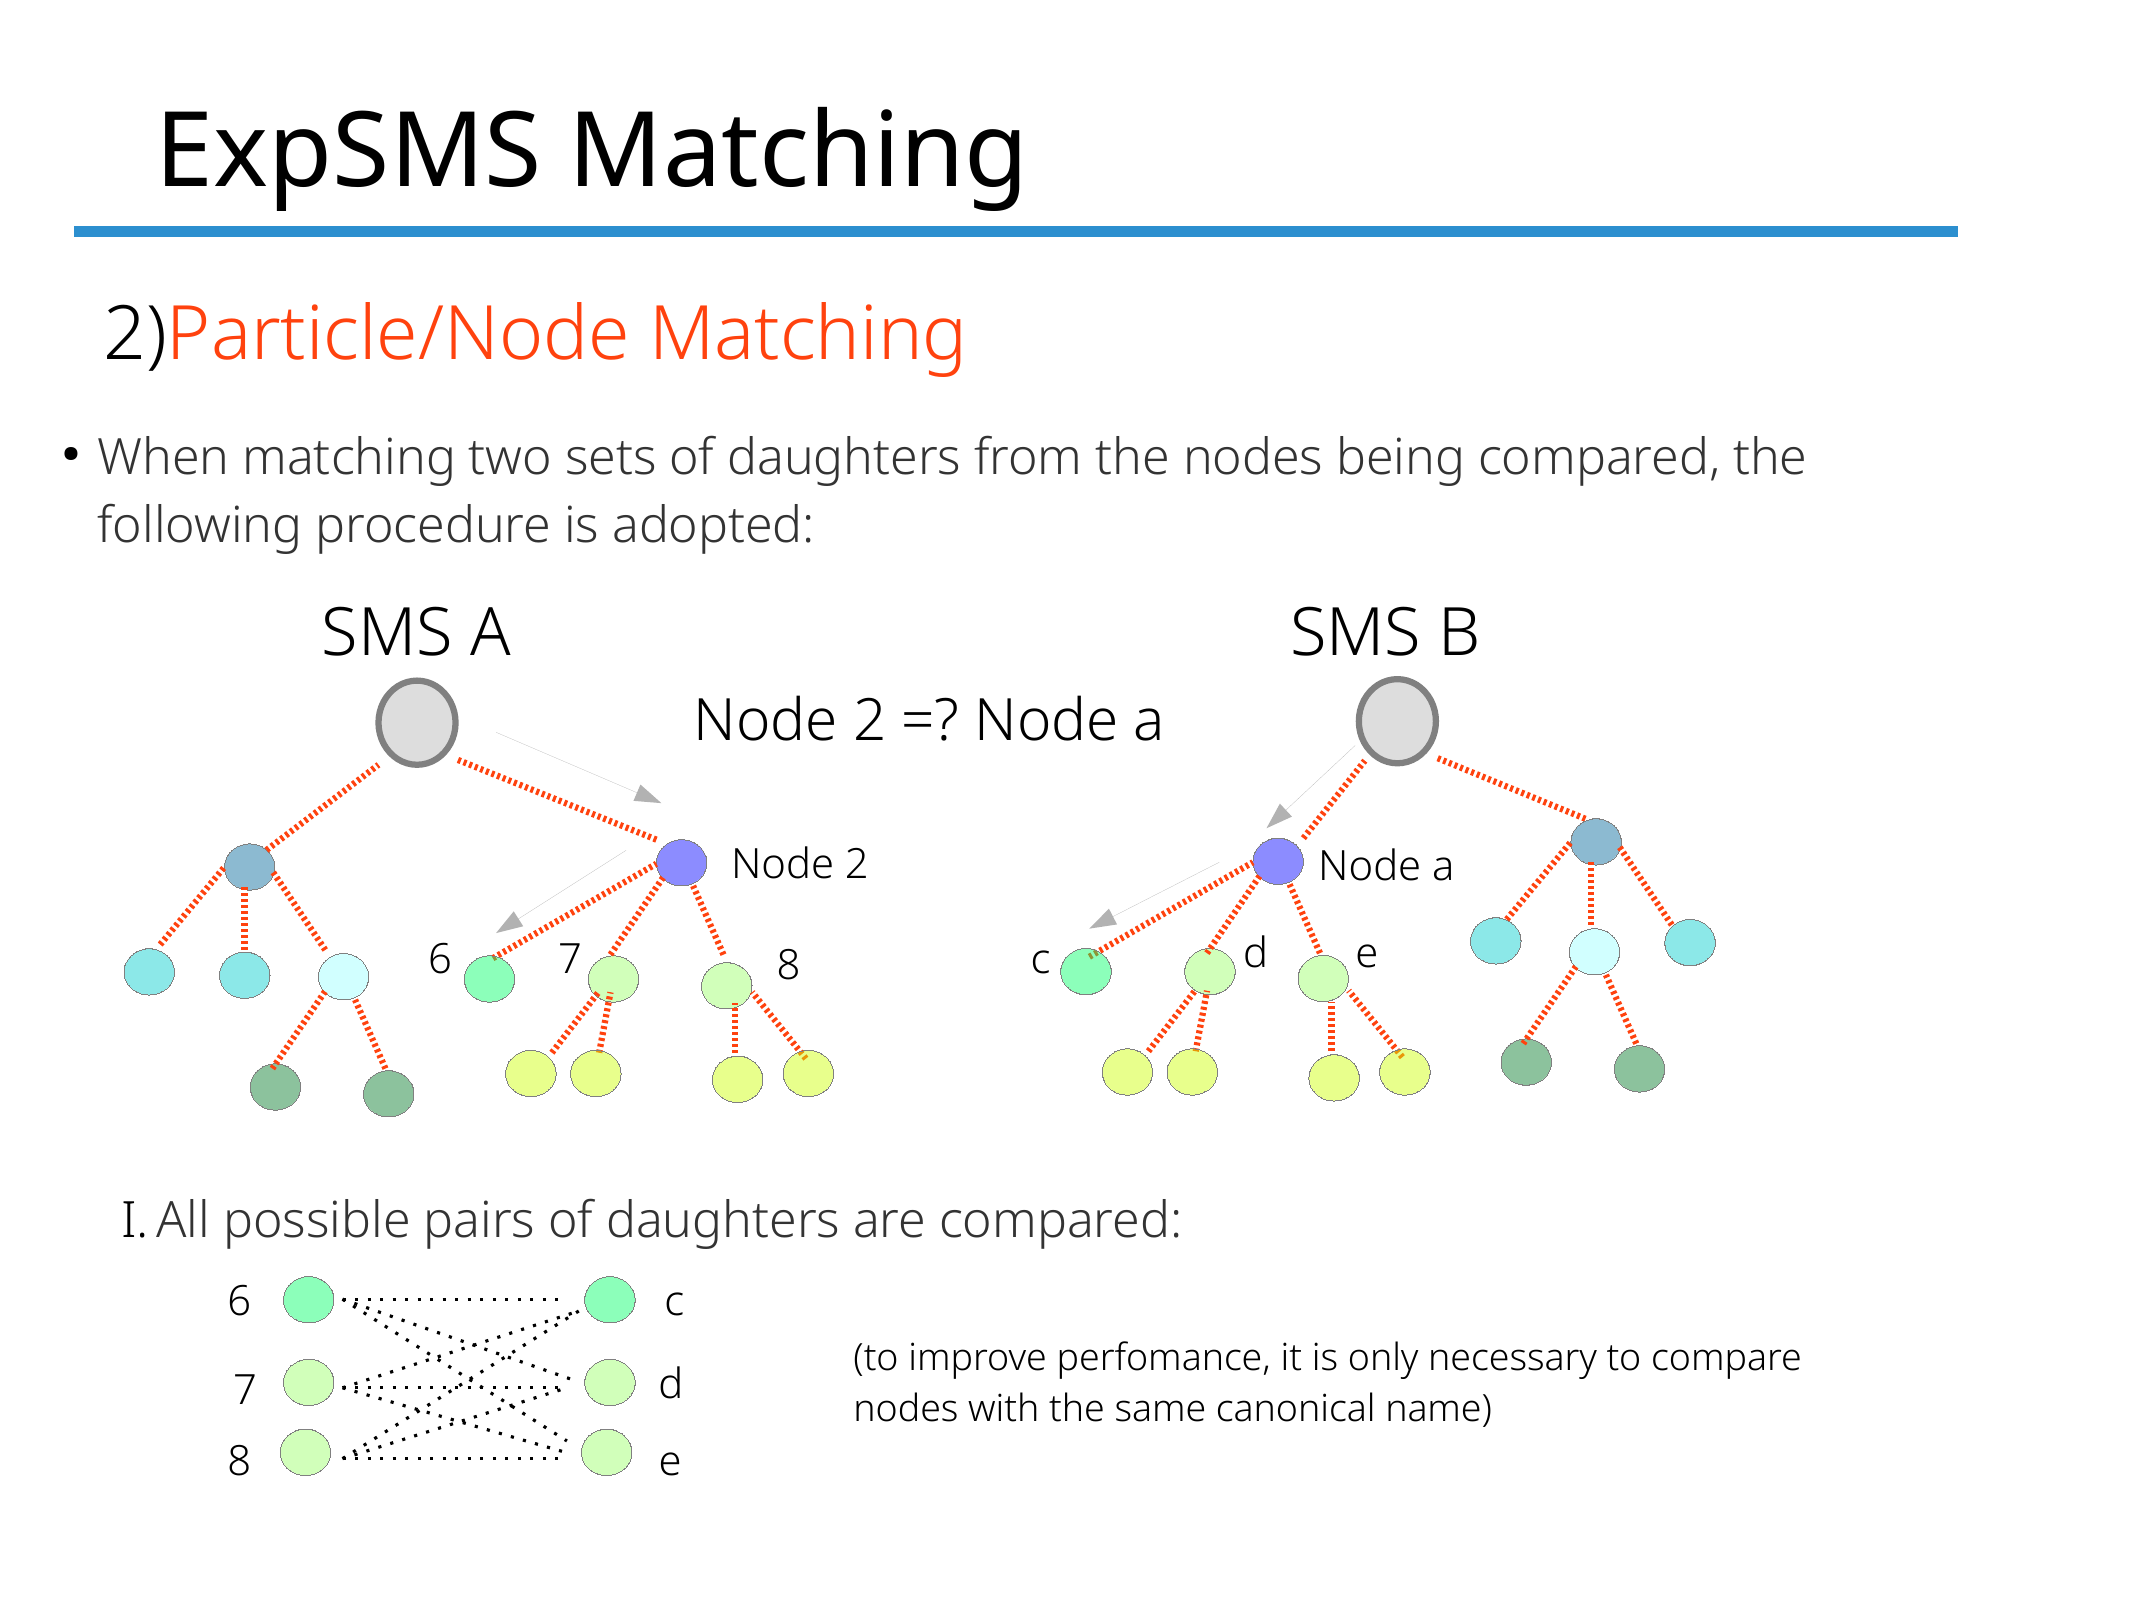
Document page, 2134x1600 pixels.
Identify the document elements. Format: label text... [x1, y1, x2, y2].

text_box 6 [413, 921, 470, 988]
text_box e [643, 1423, 700, 1490]
text_box d [643, 1346, 702, 1413]
text_box [712, 1056, 763, 1103]
text_box 6 [212, 1263, 269, 1330]
text_box [1358, 679, 1436, 764]
text_box [701, 962, 753, 1009]
text_box (to improve perfomance, it is only necessary to compare nodes with the same canonical name) [838, 1322, 1887, 1430]
text_box [570, 1050, 622, 1097]
text_box [1570, 818, 1622, 866]
text_box [466, 955, 515, 1003]
text_box [283, 1276, 334, 1323]
text_box c [1015, 921, 1069, 988]
text_box [124, 948, 175, 996]
text_box 7 [218, 1352, 275, 1419]
text_box SMS B [1275, 577, 1516, 674]
text_box [1102, 1048, 1153, 1096]
text_box [1308, 1054, 1360, 1102]
text_box [1501, 1038, 1552, 1086]
text_box [1298, 955, 1349, 1002]
text_box [1664, 919, 1716, 966]
text_box [219, 952, 271, 999]
text_box [1068, 948, 1112, 995]
text_box SMS A [307, 577, 546, 674]
text_box d [1228, 915, 1287, 982]
text_box [783, 1050, 834, 1097]
text_box e [1340, 915, 1397, 982]
text_box [363, 1070, 414, 1117]
text_box [1184, 948, 1233, 995]
text_box 8 [212, 1423, 269, 1490]
text_box [505, 1050, 557, 1097]
text_box [378, 680, 456, 765]
text_box [1253, 838, 1303, 885]
text_box [283, 1359, 334, 1406]
text_box ExpSMS Matching [132, 58, 1054, 232]
text_box [318, 953, 369, 1000]
text_box [224, 843, 275, 891]
text_box [250, 1063, 301, 1111]
text_box Node 2 =? Node a [679, 670, 1240, 764]
text_box [1569, 928, 1620, 975]
text_box 8 [761, 927, 819, 994]
text_box [581, 1429, 632, 1476]
text_box [1167, 1048, 1218, 1096]
text_box When matching two sets of daughters from the nodes being compared, the following procedure is adopted: [47, 413, 1997, 567]
text_box [1470, 917, 1522, 965]
text_box Node 2 [716, 826, 895, 893]
text_box Particle/Node Matching [88, 271, 1060, 391]
text_box [584, 1359, 636, 1406]
text_box 7 [543, 921, 600, 988]
text_box c [649, 1263, 703, 1330]
text_box Node a [1303, 828, 1481, 895]
text_box [1614, 1045, 1665, 1093]
text_box All possible pairs of daughters are compared: [106, 1176, 1288, 1308]
text_box [590, 955, 639, 1003]
text_box [1379, 1048, 1431, 1096]
text_box [584, 1276, 636, 1323]
text_box [280, 1429, 331, 1476]
text_box [656, 839, 707, 886]
